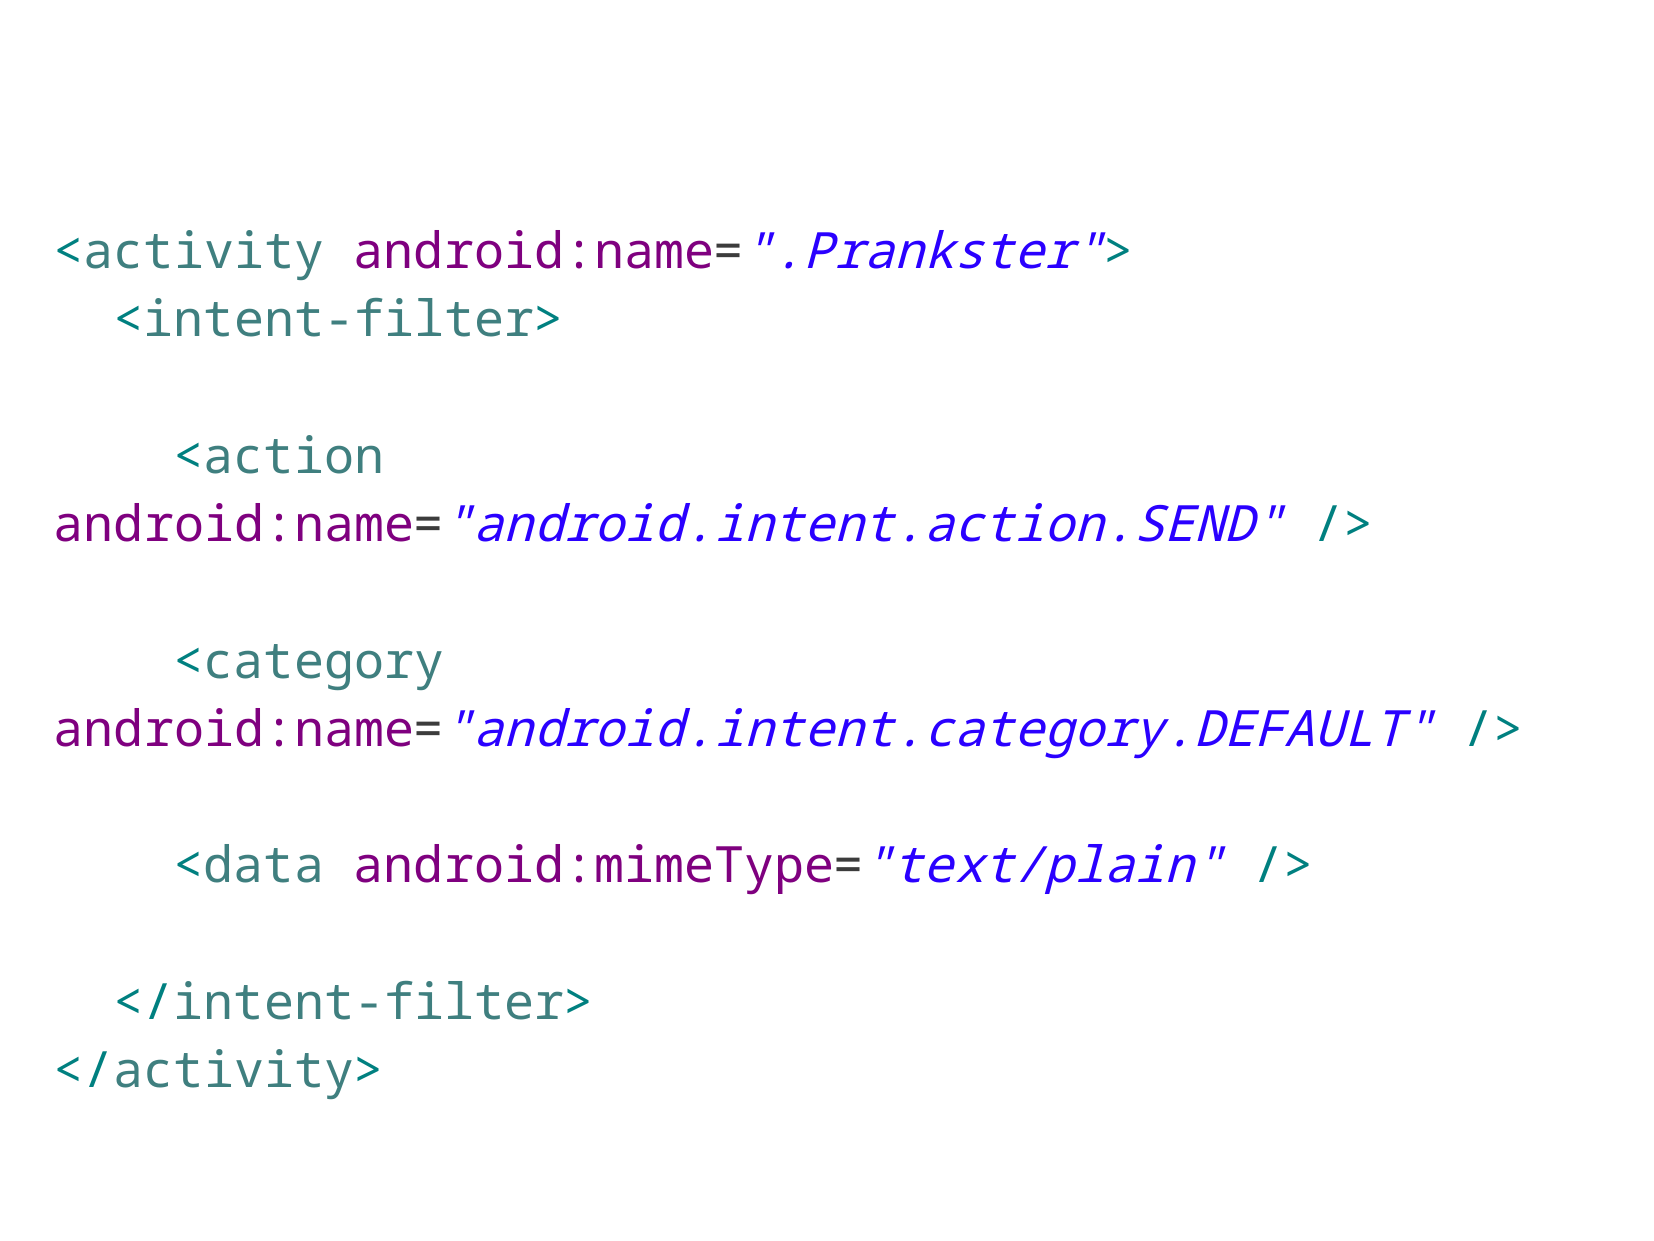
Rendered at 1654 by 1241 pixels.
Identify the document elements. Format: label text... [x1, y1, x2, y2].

text_box <activity android:name=".Prankster"> <intent-filter> <action android:name="android.intent.action.SEND" /> <category android:name="android.intent.category.DEFAULT" /> <data android:mimeType="text/plain" /> </intent-filter> </activity> [39, 207, 1615, 1033]
